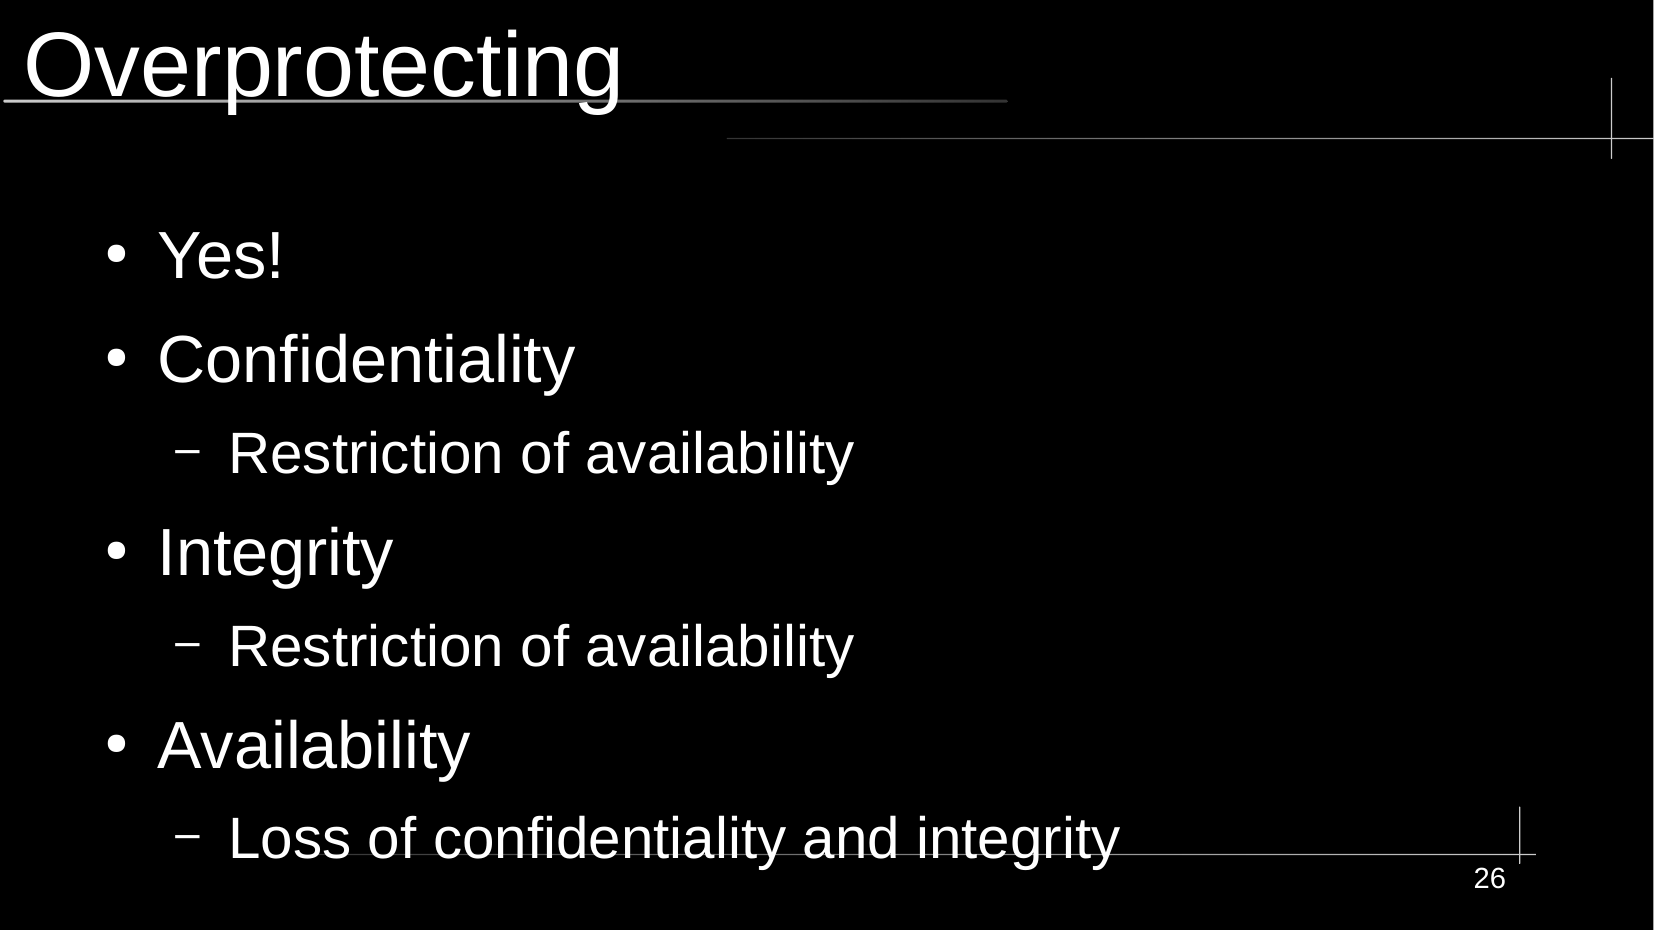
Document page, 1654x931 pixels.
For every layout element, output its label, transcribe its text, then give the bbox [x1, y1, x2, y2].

title Overprotecting [23, 11, 1589, 119]
list Yes! Confidentiality Restriction of availability Integrity Restriction of availability Availability Loss of confidentiality and integrity [86, 217, 1576, 901]
